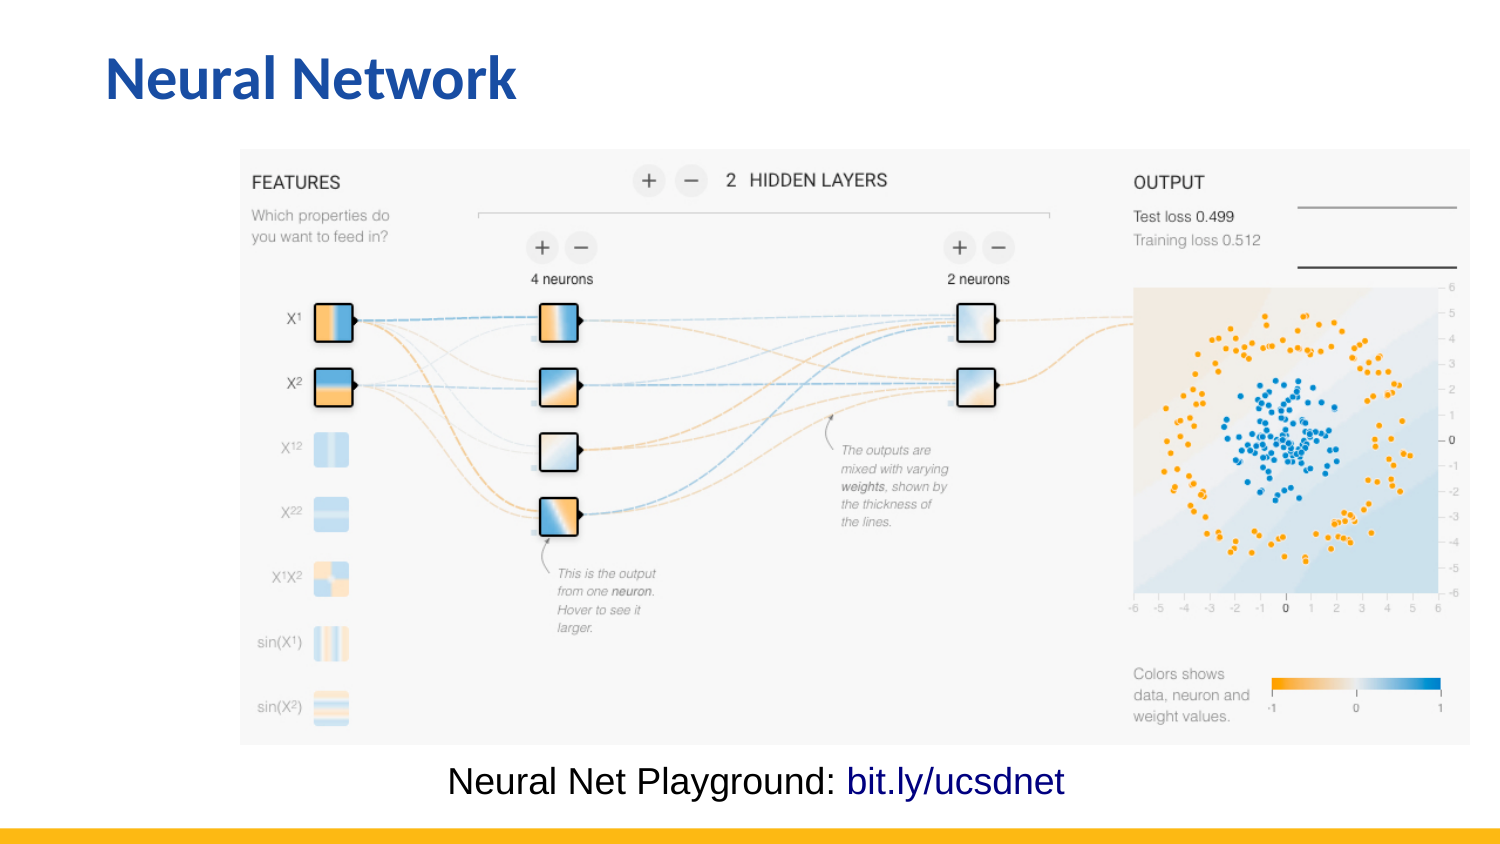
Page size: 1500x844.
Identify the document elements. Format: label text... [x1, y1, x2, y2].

text_box Neural Net Playground: bit.ly/ucsdnet [432, 753, 1081, 811]
picture [240, 149, 1470, 745]
title Neural Network [90, 30, 1441, 227]
